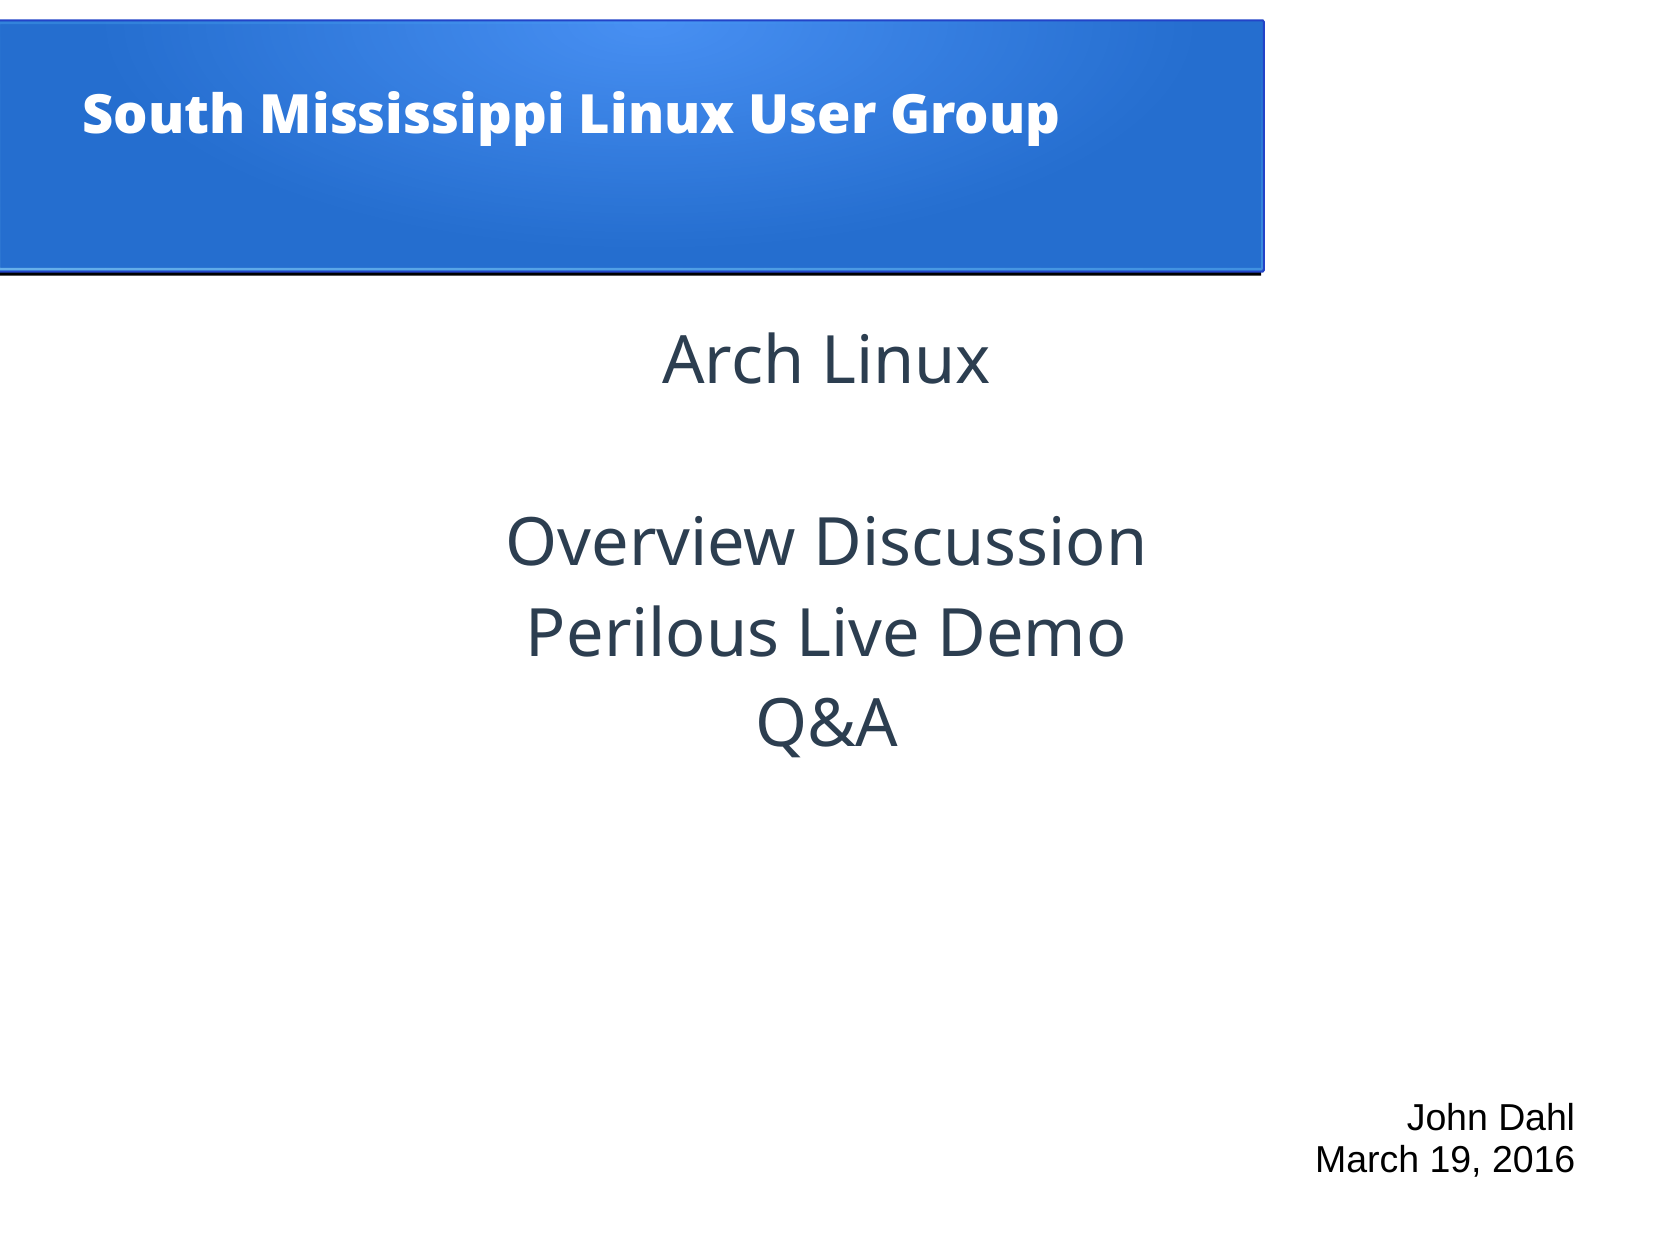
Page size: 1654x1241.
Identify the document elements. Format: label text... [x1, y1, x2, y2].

title South Mississippi Linux User Group [82, 35, 1235, 189]
text_box John Dahl March 19, 2016 [1300, 1088, 1591, 1188]
subtitle Arch Linux Overview Discussion Perilous Live Demo Q&A [82, 224, 1571, 764]
